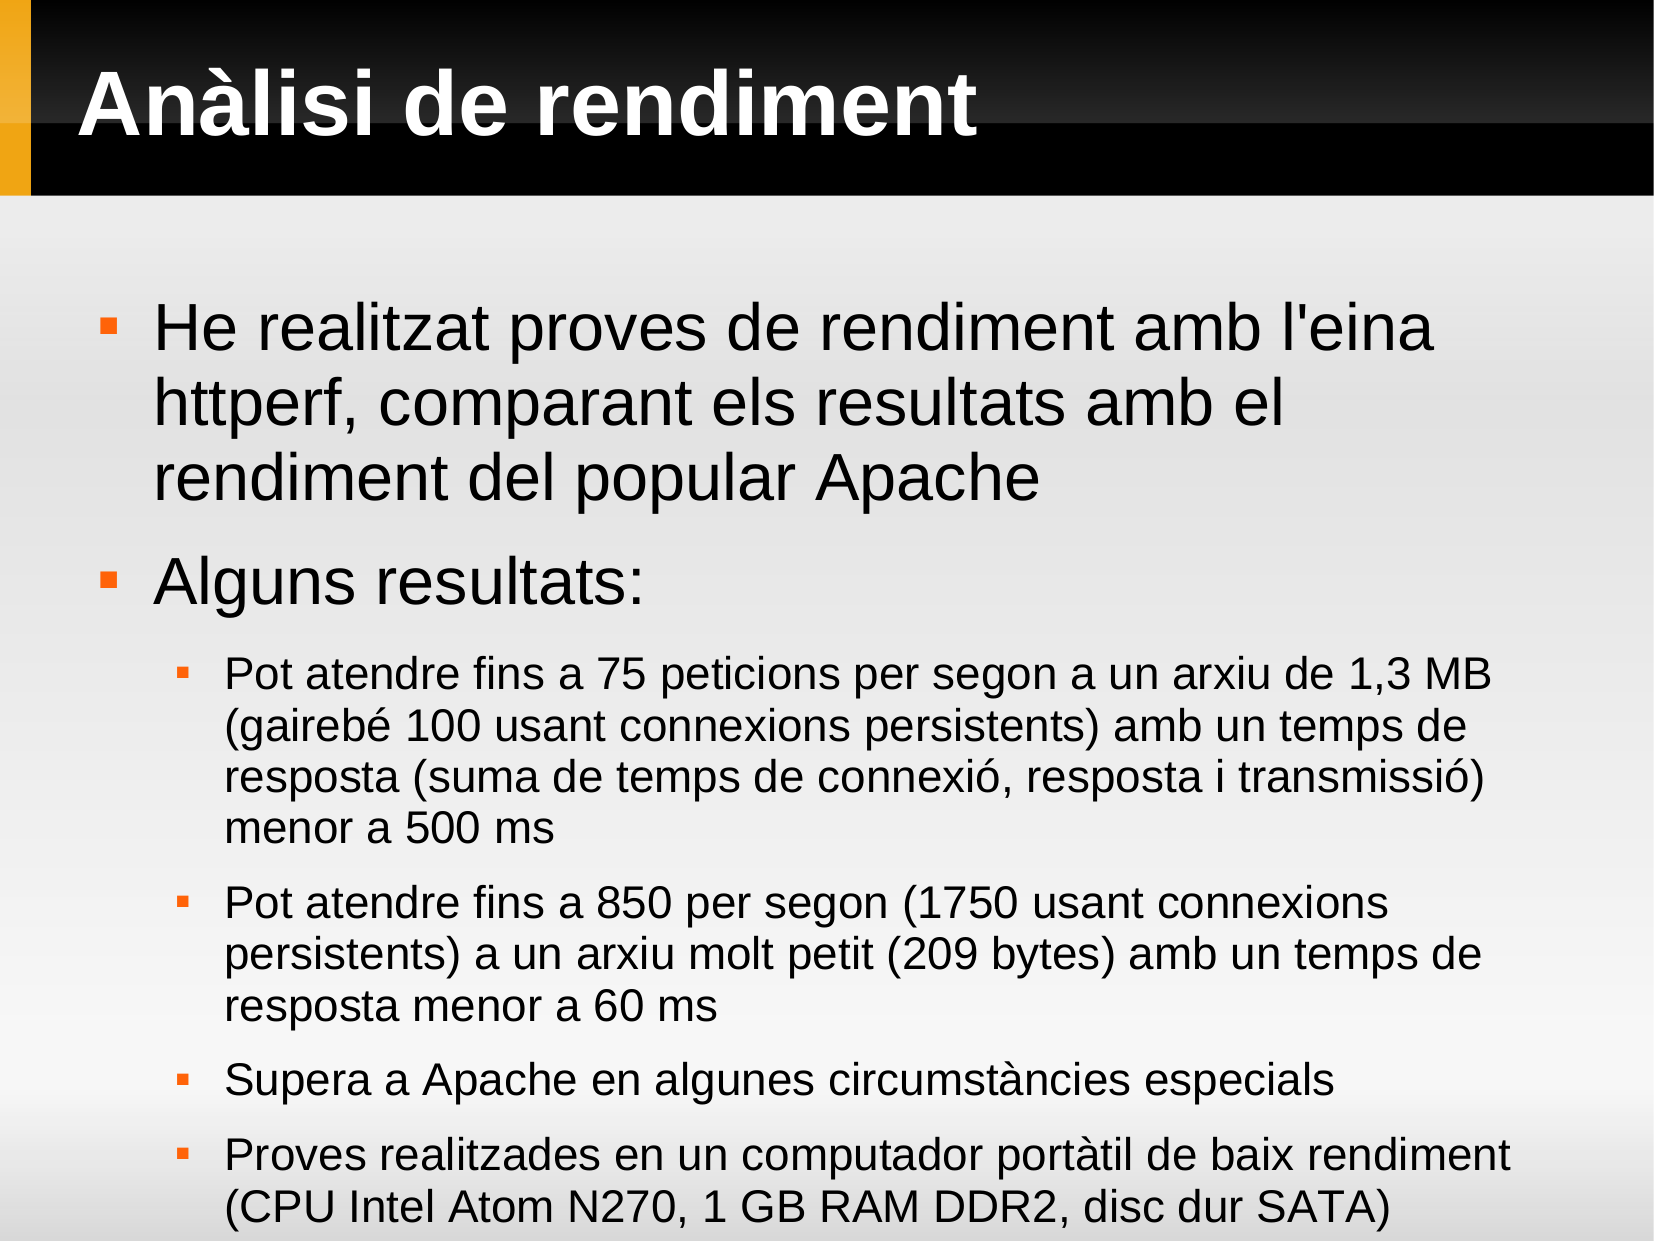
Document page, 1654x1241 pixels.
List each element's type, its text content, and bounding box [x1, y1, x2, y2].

list He realitzat proves de rendiment amb l'eina httperf, comparant els resultats amb el rendiment del popular Apache Alguns resultats: Pot atendre fins a 75 peticions per segon a un arxiu de 1,3 MB (gairebé 100 usant connexions persistents) amb un temps de resposta (suma de temps de connexió, resposta i transmissió) menor a 500 ms Pot atendre fins a 850 per segon (1750 usant connexions persistents) a un arxiu molt petit (209 bytes) amb un temps de resposta menor a 60 ms Supera a Apache en algunes circumstàncies especials Proves realitzades en un computador portàtil de baix rendiment (CPU Intel Atom N270, 1 GB RAM DDR2, disc dur SATA) [82, 290, 1571, 1232]
title Anàlisi de rendiment [76, 7, 1565, 200]
picture [0, 0, 1654, 1241]
